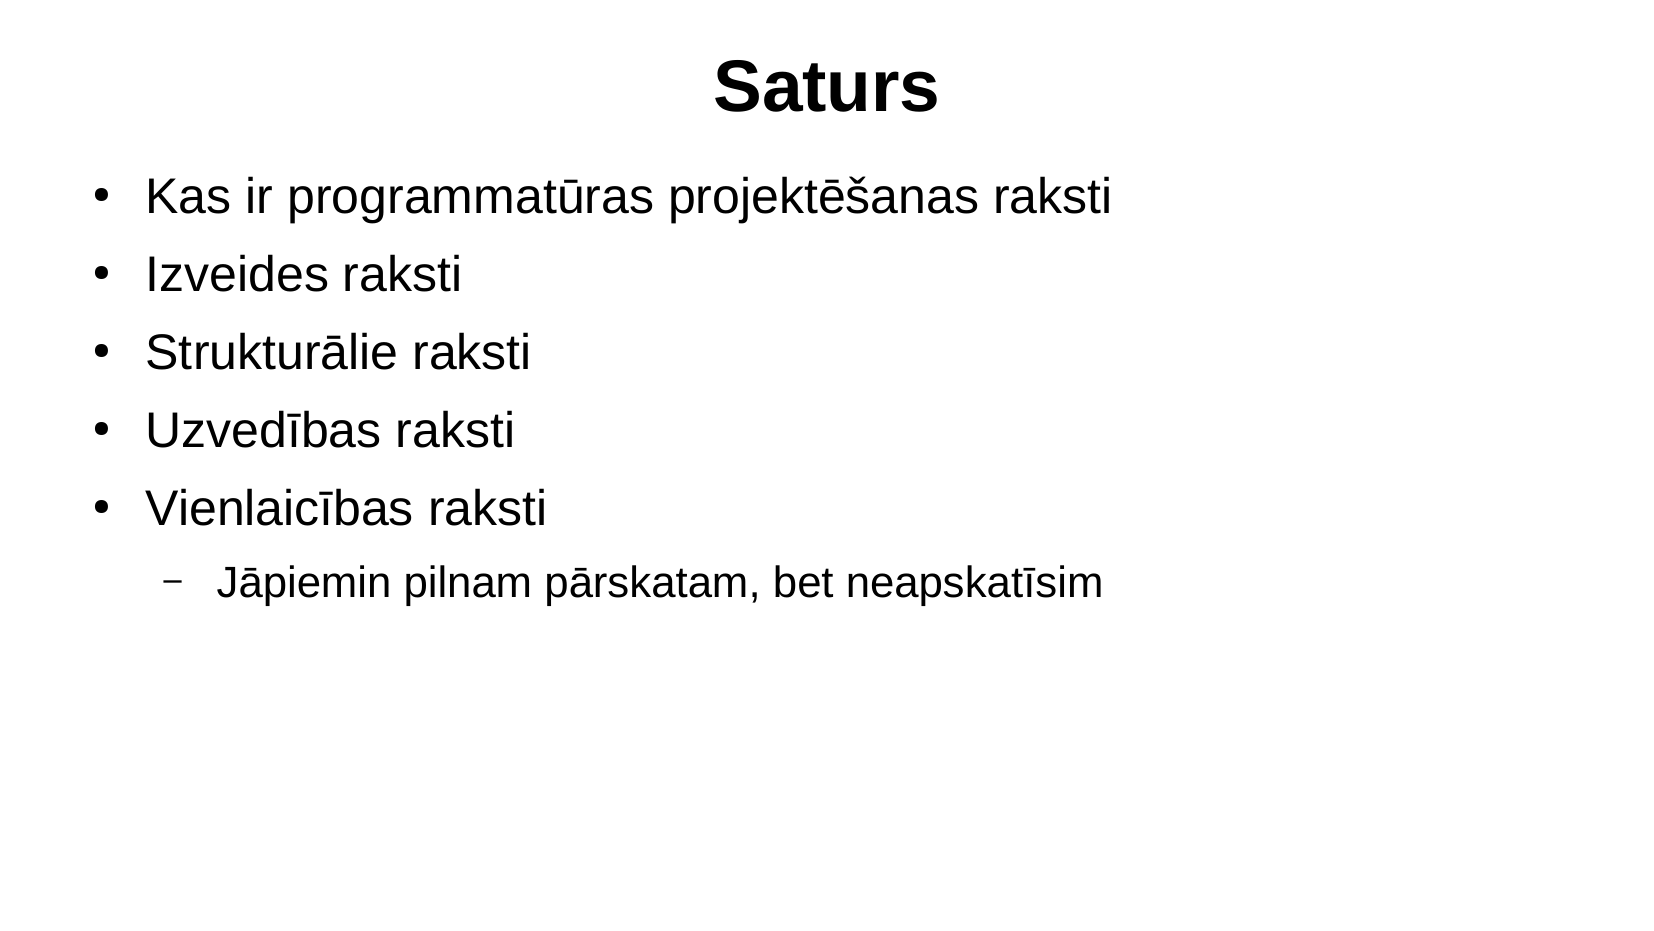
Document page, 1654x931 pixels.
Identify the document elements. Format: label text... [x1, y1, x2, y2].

list Kas ir programmatūras projektēšanas raksti Izveides raksti Strukturālie raksti Uzvedības raksti Vienlaicības raksti Jāpiemin pilnam pārskatam, bet neapskatīsim [75, 168, 1539, 889]
title Saturs [82, 45, 1571, 127]
